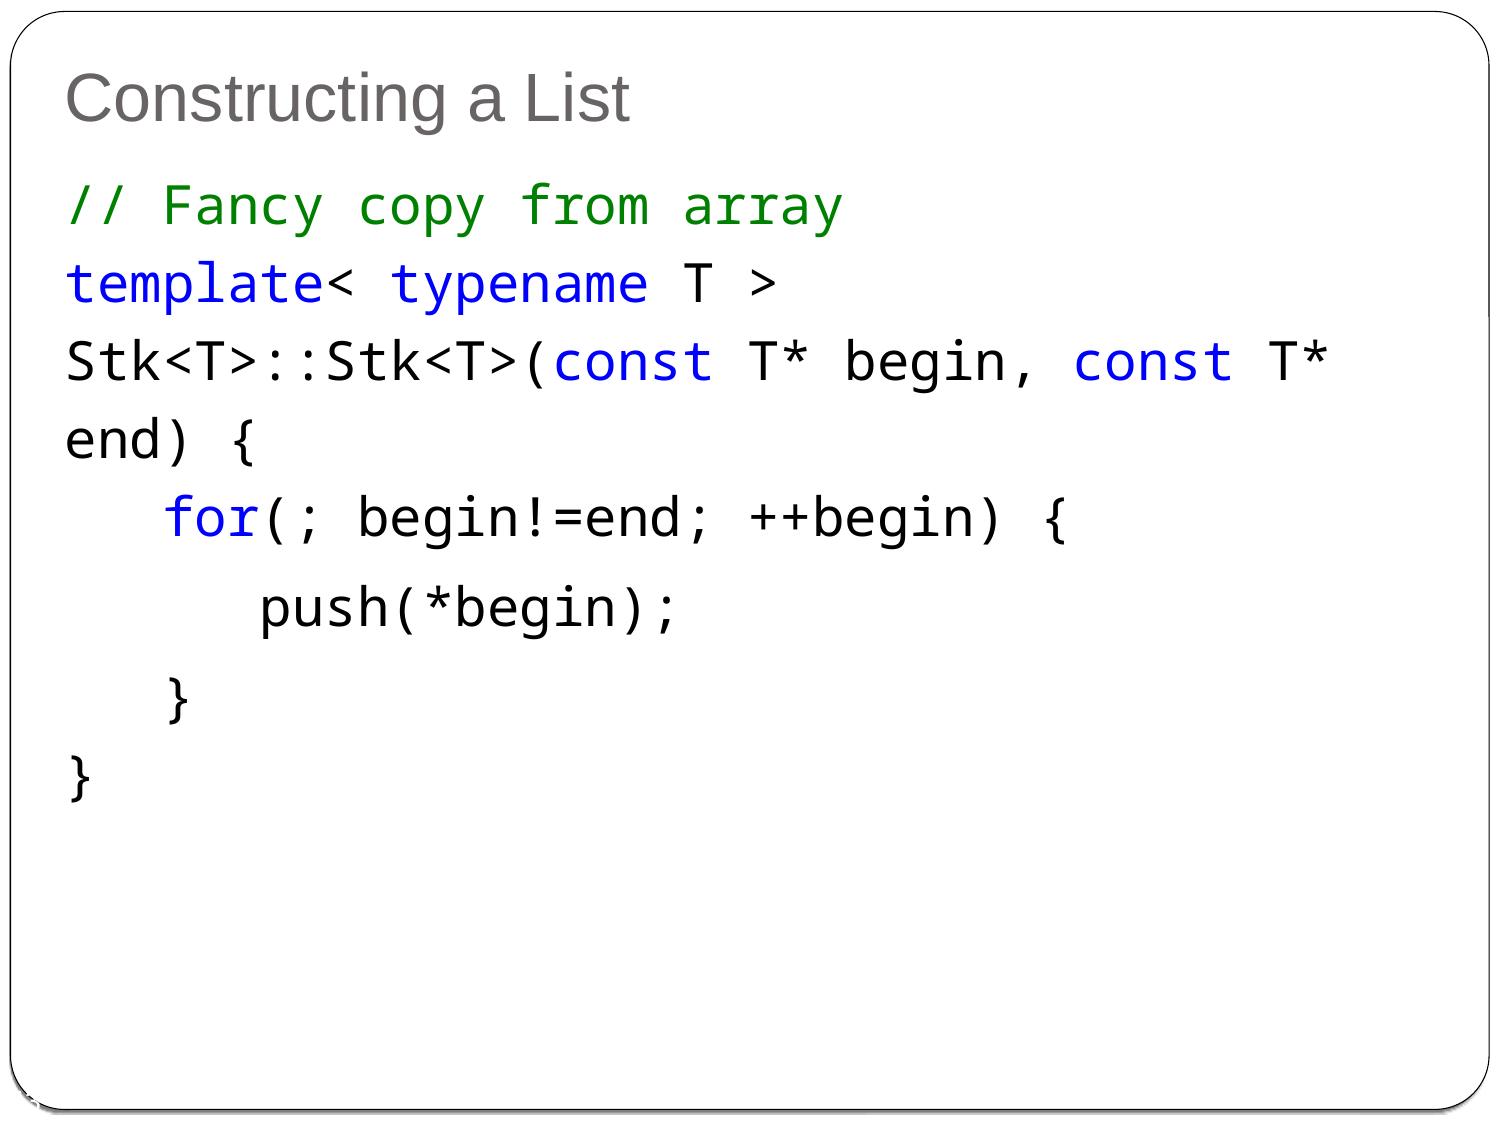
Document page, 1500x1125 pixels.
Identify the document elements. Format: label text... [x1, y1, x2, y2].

title Constructing a List [50, 45, 1450, 149]
slide_number <number> [0, 1074, 50, 1125]
list // Fancy copy from array template< typename T > Stk<T>::Stk<T>(const T* begin, const T* end) { for(; begin!=end; ++begin) { push(*begin); } } [50, 149, 1488, 1088]
